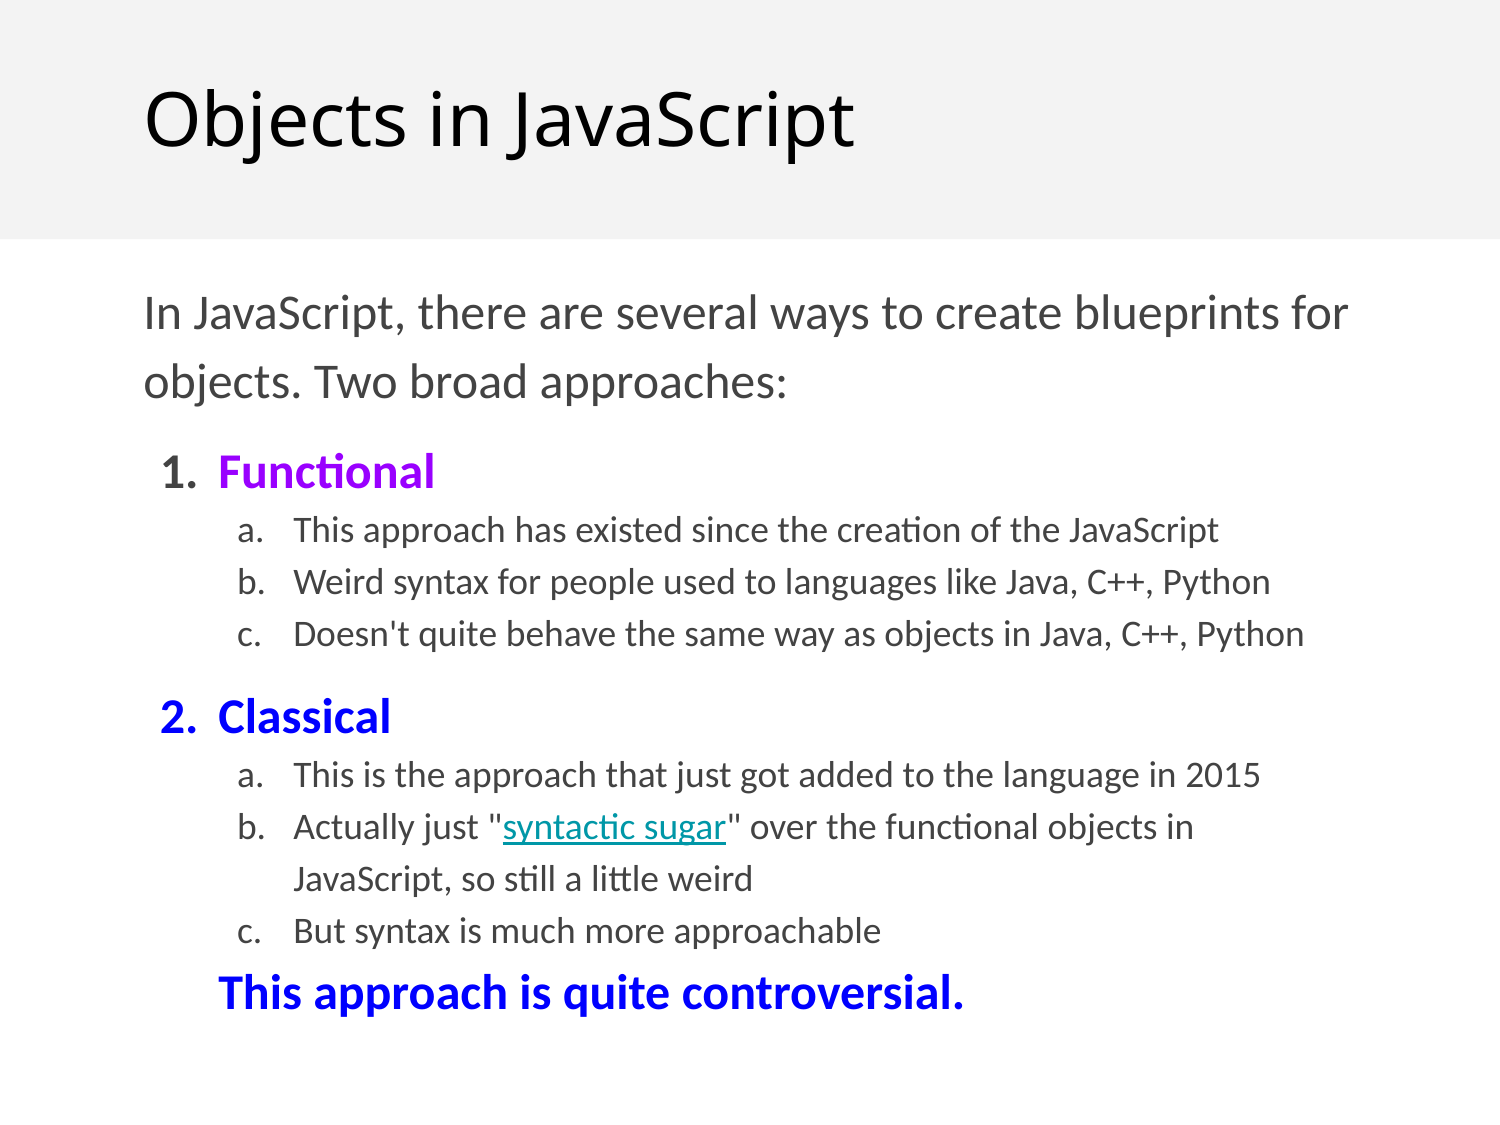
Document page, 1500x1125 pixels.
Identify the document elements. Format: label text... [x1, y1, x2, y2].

list In JavaScript, there are several ways to create blueprints for objects. Two broad approaches: Functional This approach has existed since the creation of the JavaScript Weird syntax for people used to languages like Java, C++, Python Doesn't quite behave the same way as objects in Java, C++, Python Classical This is the approach that just got added to the language in 2015 Actually just "syntactic sugar" over the functional objects in JavaScript, so still a little weird But syntax is much more approachable This approach is quite controversial. [128, 255, 1372, 1004]
title Objects in JavaScript [128, 56, 1372, 183]
